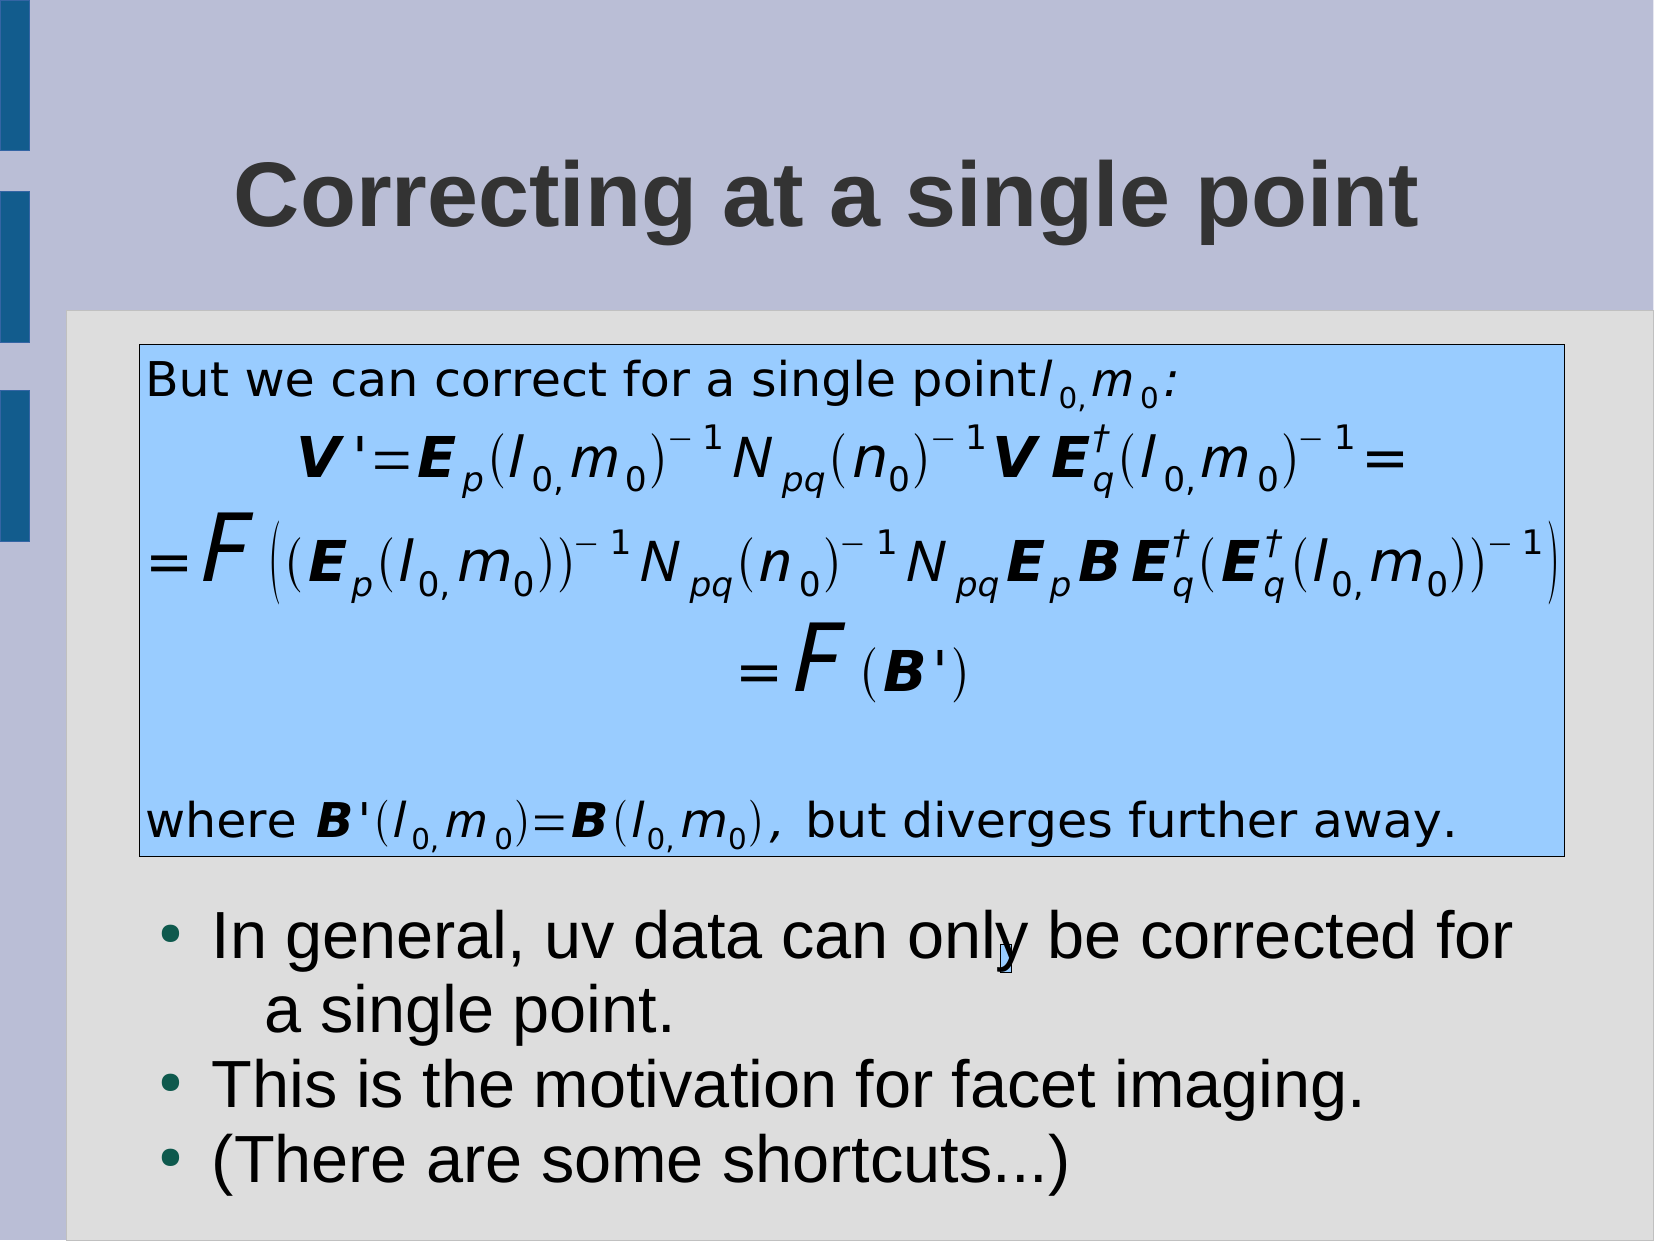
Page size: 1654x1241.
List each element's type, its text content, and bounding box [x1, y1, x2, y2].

chart [139, 344, 1565, 857]
list In general, uv data can only be corrected for a single point. This is the motivation for facet imaging. (There are some shortcuts...) [123, 897, 1536, 1197]
title Correcting at a single point [121, 91, 1534, 299]
